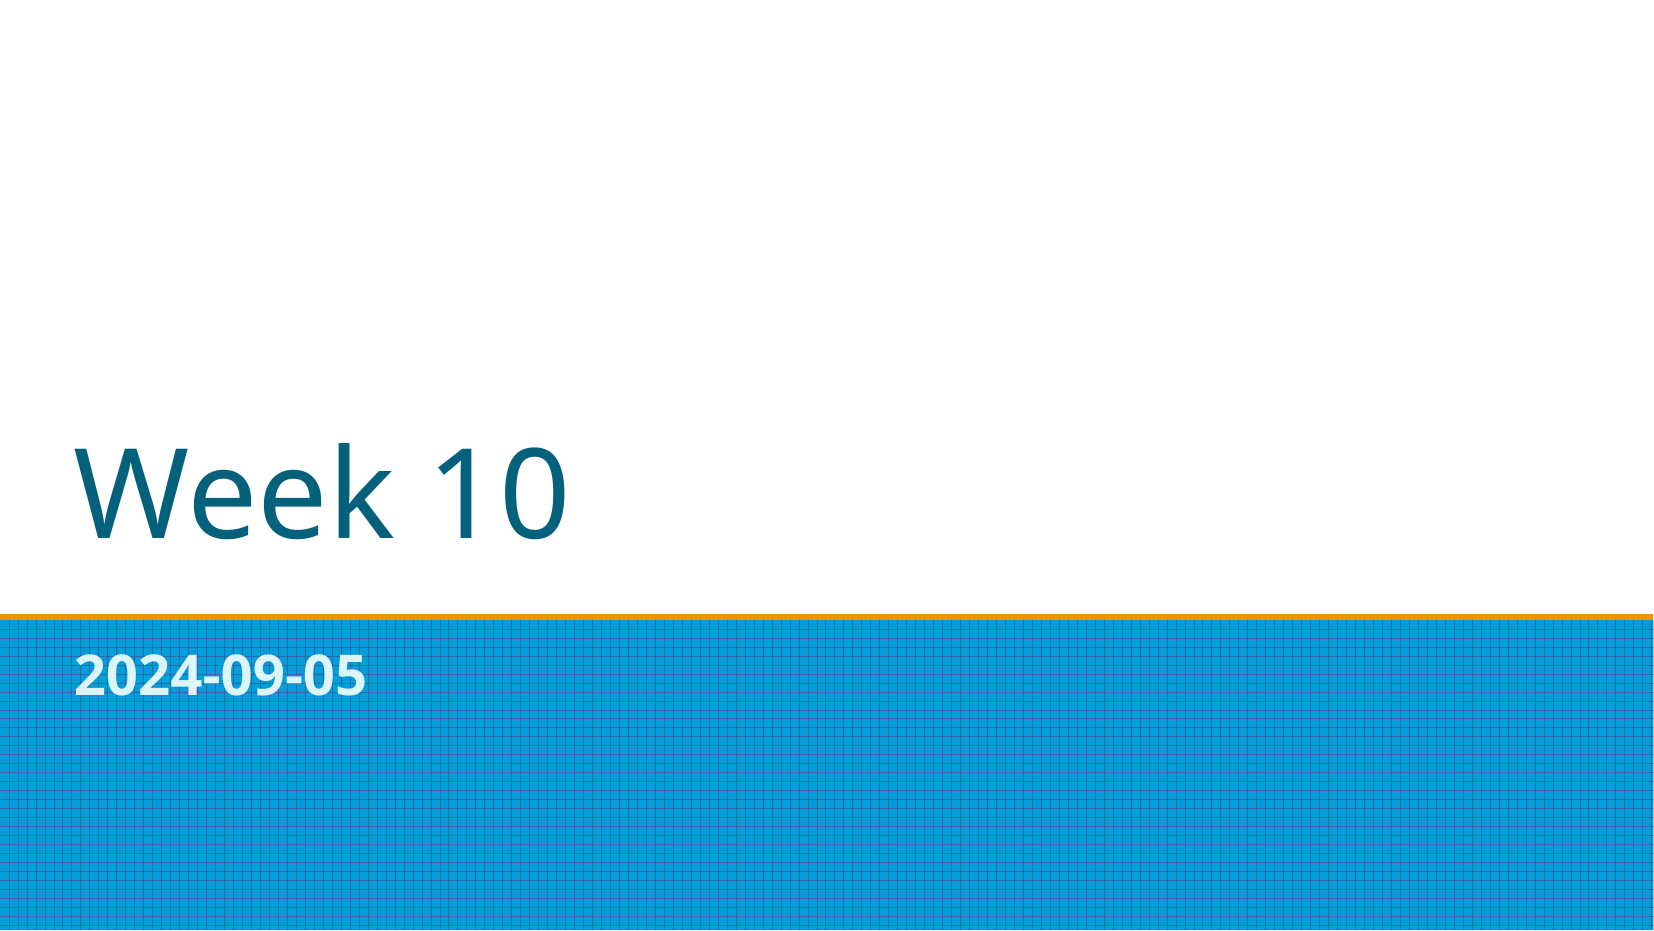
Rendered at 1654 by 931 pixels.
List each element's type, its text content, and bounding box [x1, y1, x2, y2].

title Week 10 [73, 44, 1551, 576]
subtitle 2024-09-05 [73, 634, 1551, 827]
